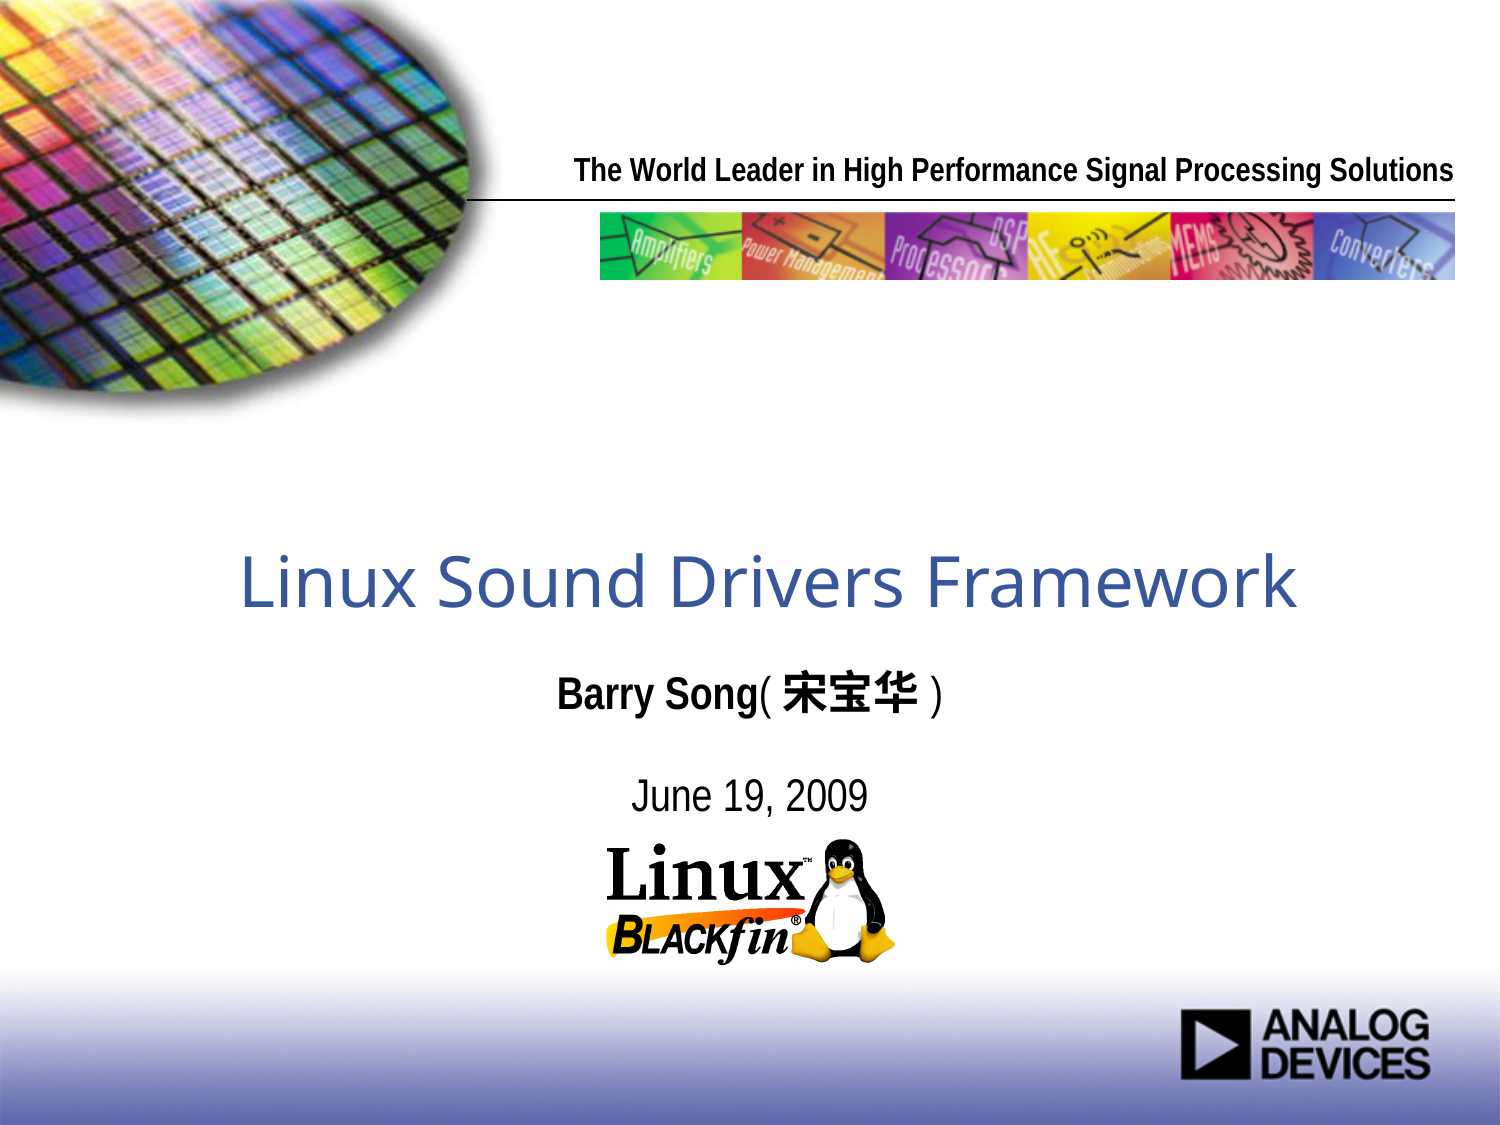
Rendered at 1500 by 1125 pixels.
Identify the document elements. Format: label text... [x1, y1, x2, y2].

picture [0, 837, 1500, 1125]
subtitle Barry Song(宋宝华) June 19, 2009 [225, 662, 1276, 888]
title Linux Sound Drivers Framework [124, 412, 1413, 638]
picture [600, 212, 1455, 280]
picture [0, 0, 503, 437]
